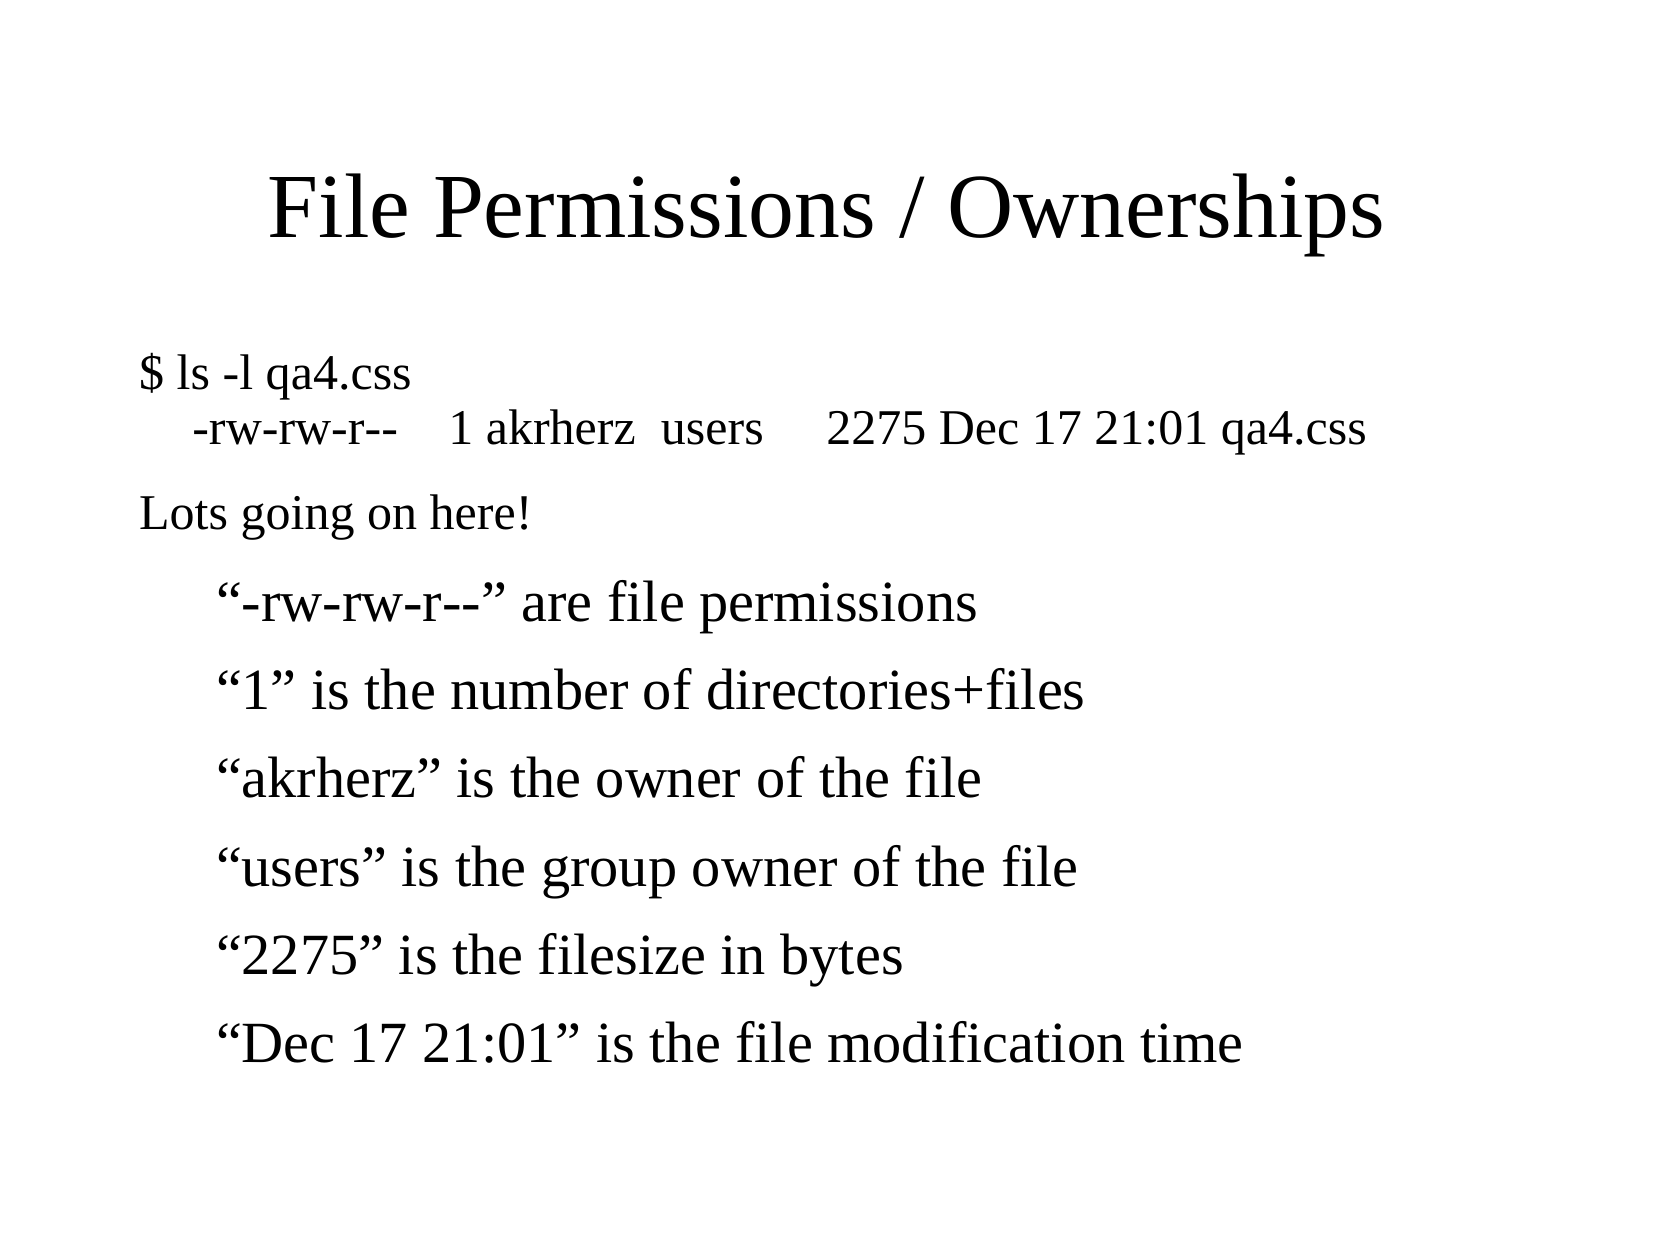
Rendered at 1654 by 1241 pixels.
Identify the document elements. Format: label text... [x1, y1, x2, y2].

list $ ls -l qa4.css -rw-rw-r-- 1 akrherz users 2275 Dec 17 21:01 qa4.css Lots going on here! “-rw-rw-r--” are file permissions “1” is the number of directories+files “akrherz” is the owner of the file “users” is the group owner of the file “2275” is the filesize in bytes “Dec 17 21:01” is the file modification time [121, 344, 1534, 1213]
title File Permissions / Ownerships [121, 102, 1534, 311]
